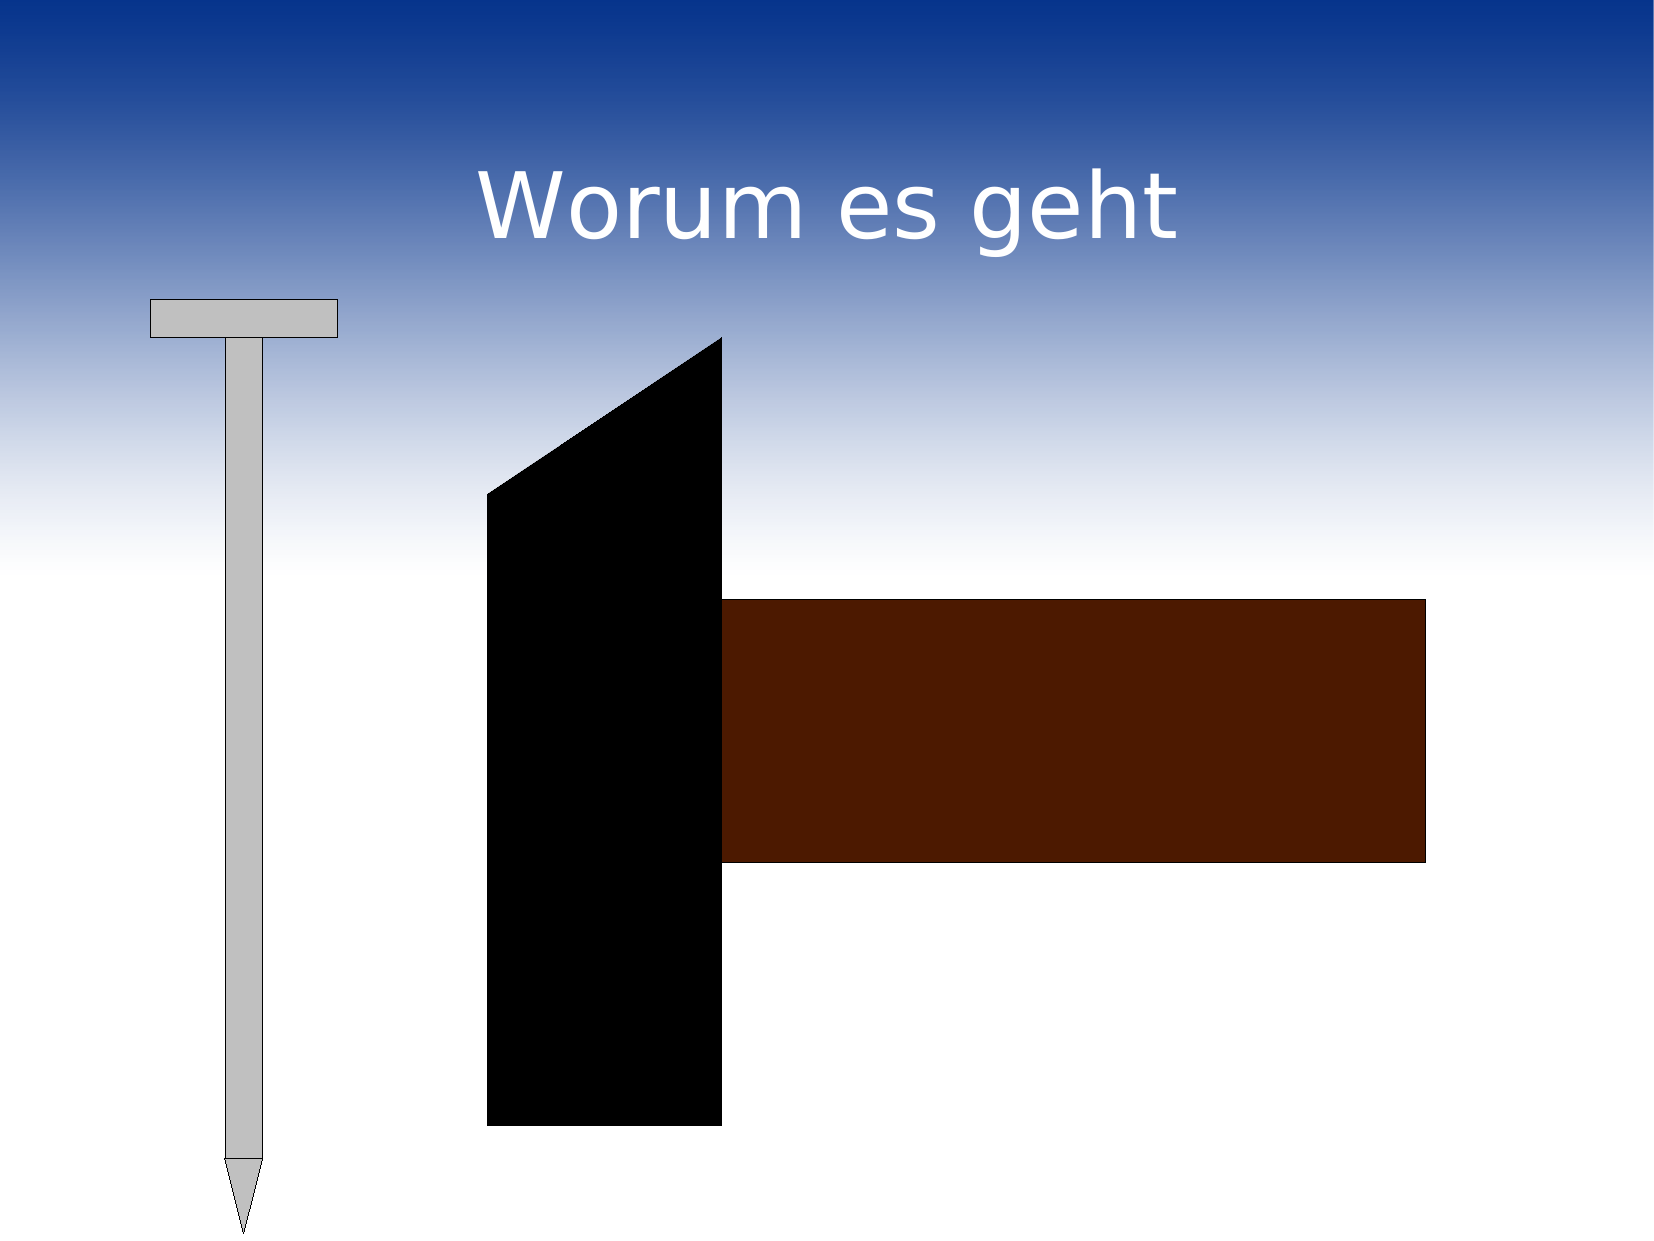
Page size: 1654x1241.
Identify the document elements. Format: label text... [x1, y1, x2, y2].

text_box [487, 337, 1426, 1126]
text_box [150, 299, 338, 1234]
title Worum es geht [121, 102, 1534, 311]
picture [0, 0, 1654, 1241]
